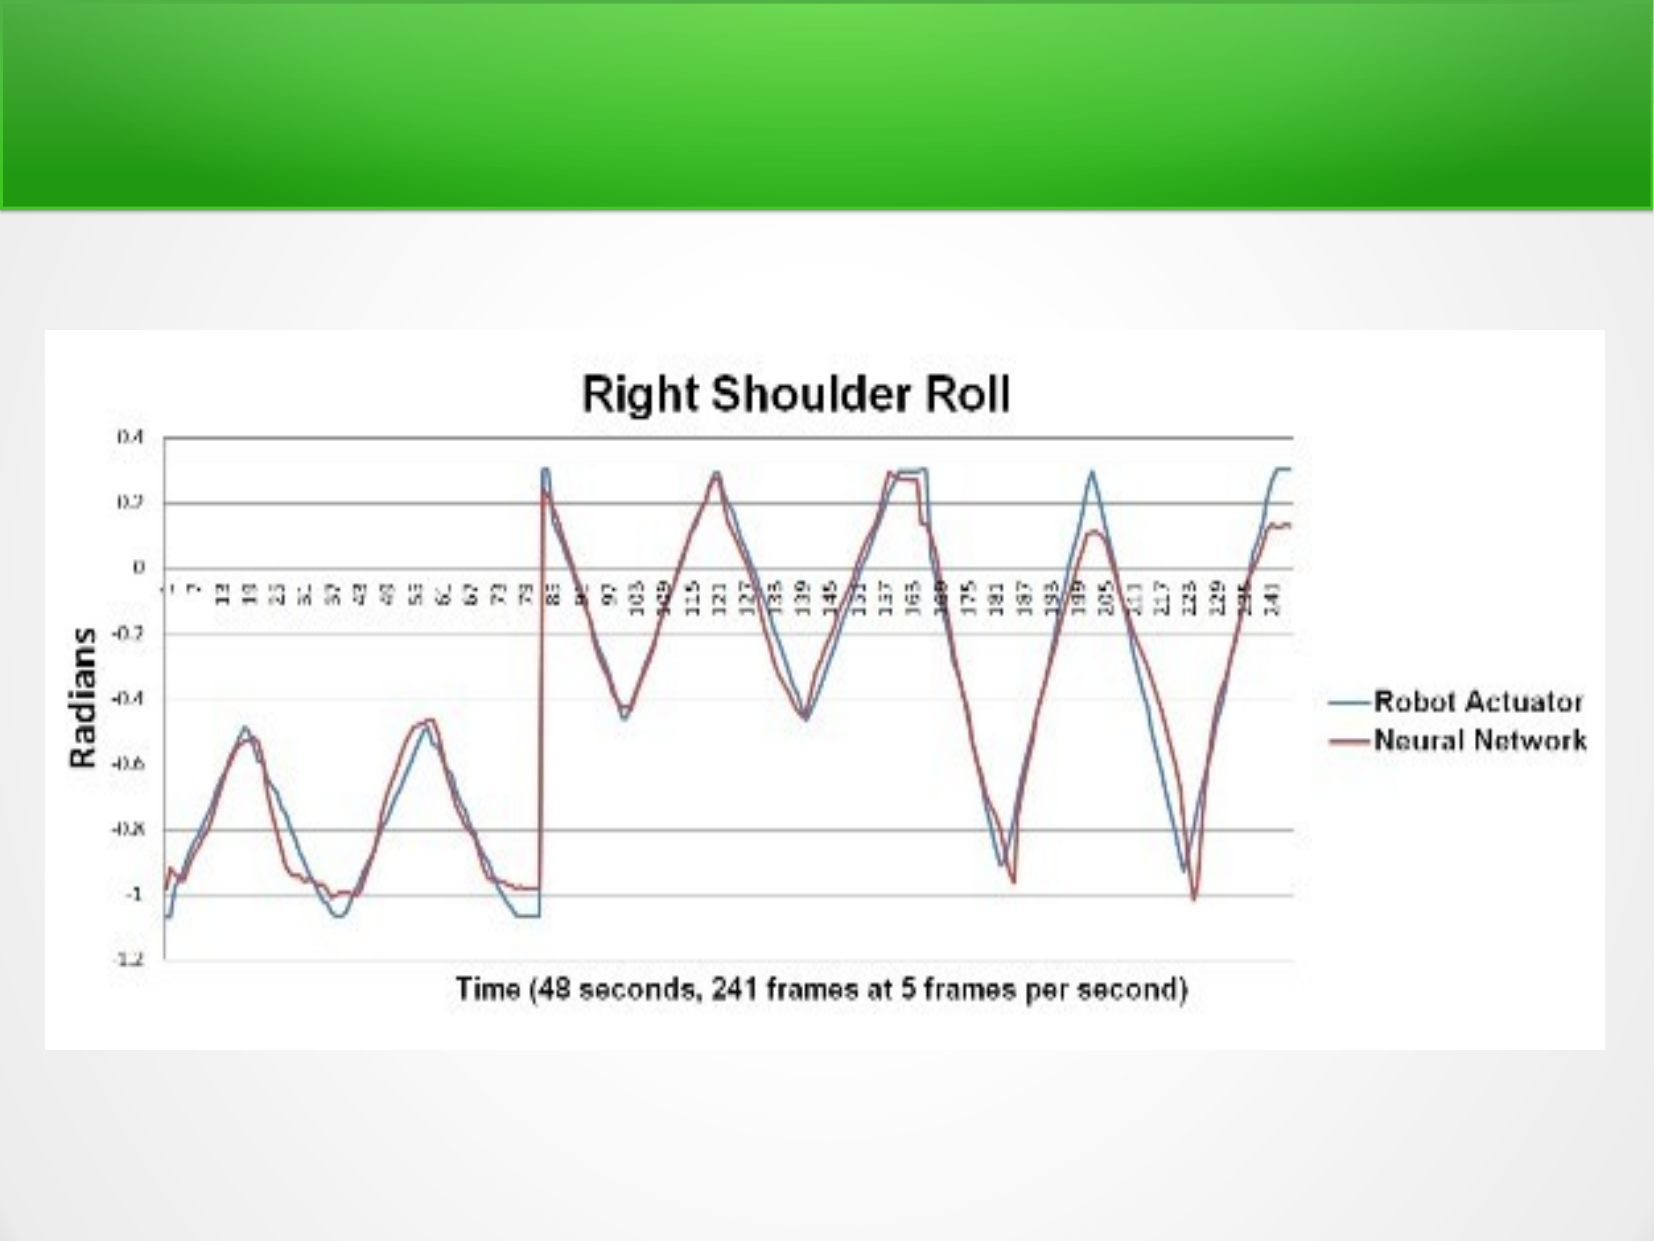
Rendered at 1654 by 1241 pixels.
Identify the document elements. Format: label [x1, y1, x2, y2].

picture [45, 330, 1606, 1051]
